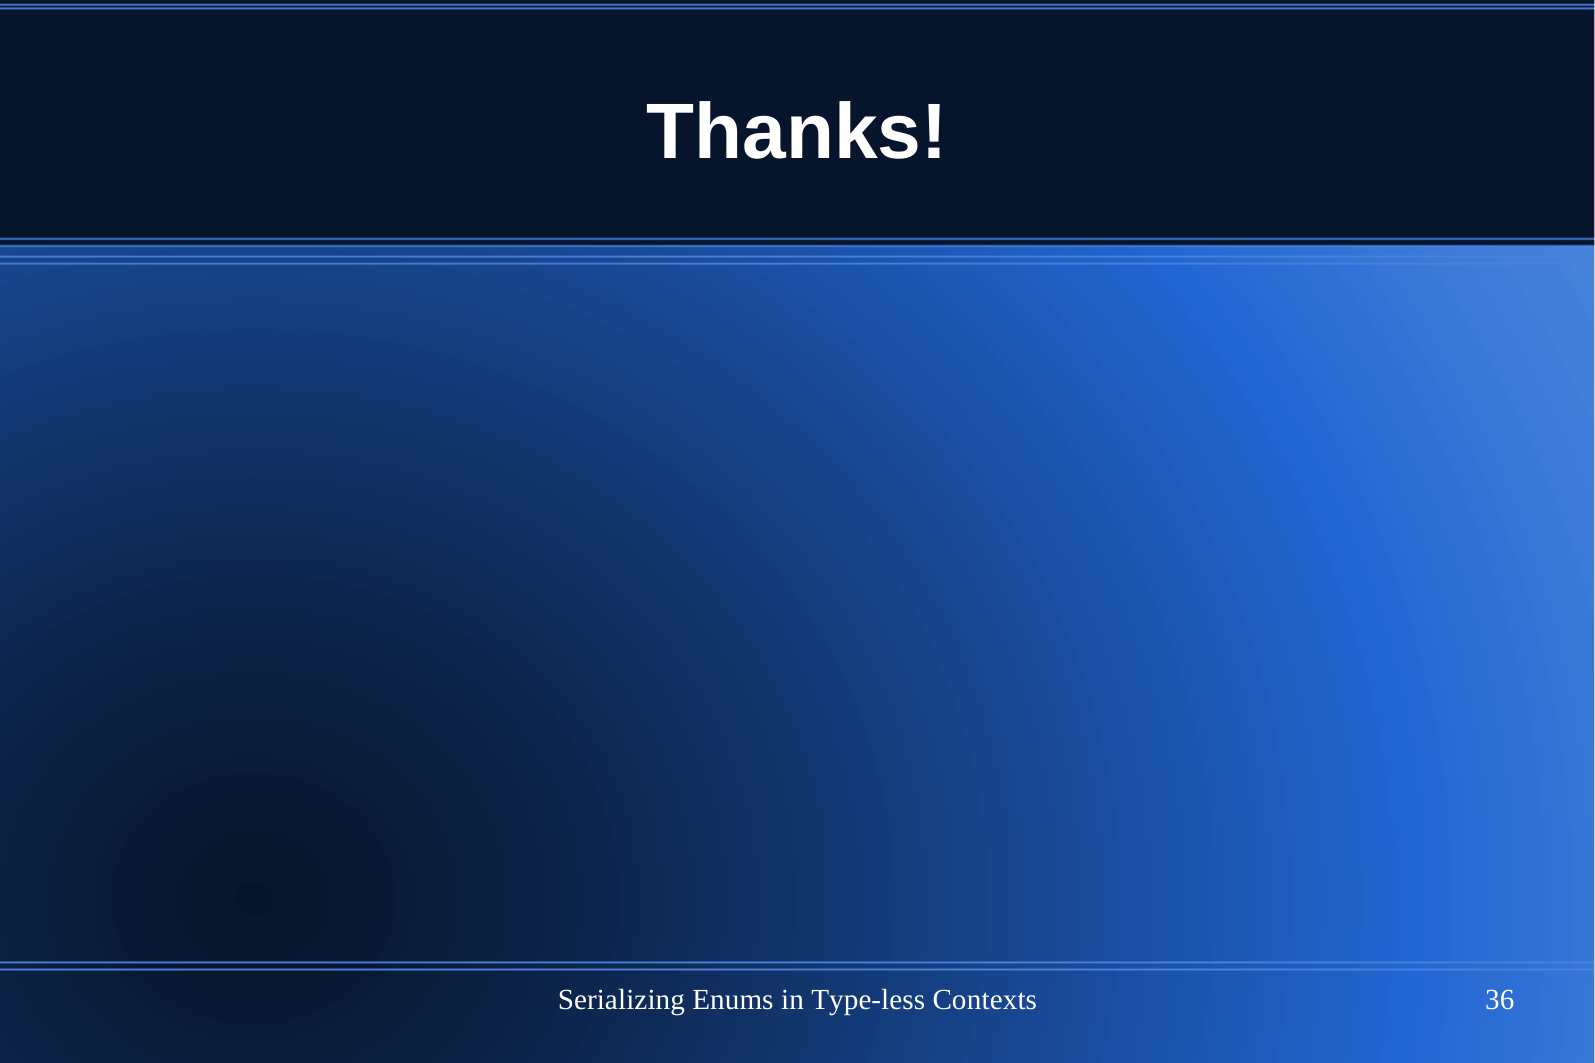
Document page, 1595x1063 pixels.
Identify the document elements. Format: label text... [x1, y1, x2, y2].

picture [0, 0, 1595, 1063]
title Thanks! [79, 42, 1515, 220]
